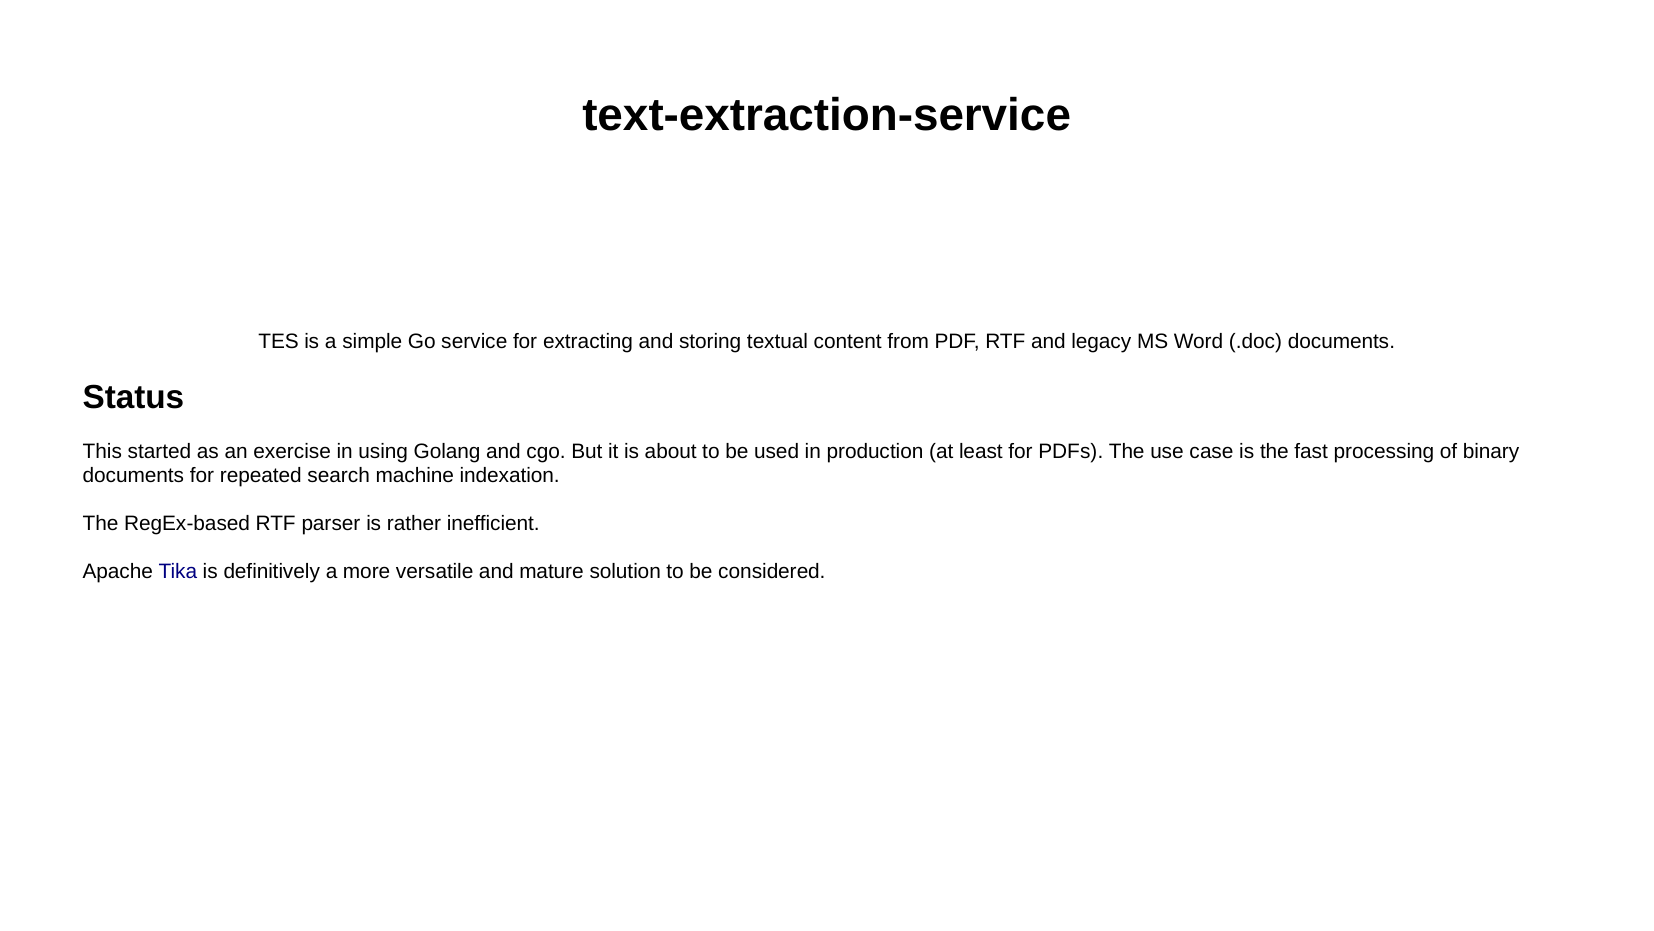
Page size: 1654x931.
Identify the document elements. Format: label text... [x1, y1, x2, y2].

subtitle TES is a simple Go service for extracting and storing textual content from PDF, RTF and legacy MS Word (.doc) documents. Status This started as an exercise in using Golang and cgo. But it is about to be used in production (at least for PDFs). The use case is the fast processing of binary documents for repeated search machine indexation. The RegEx-based RTF parser is rather inefficient. Apache Tika is definitively a more versatile and mature solution to be considered. [82, 217, 1571, 758]
title text-extraction-service [82, 37, 1571, 193]
